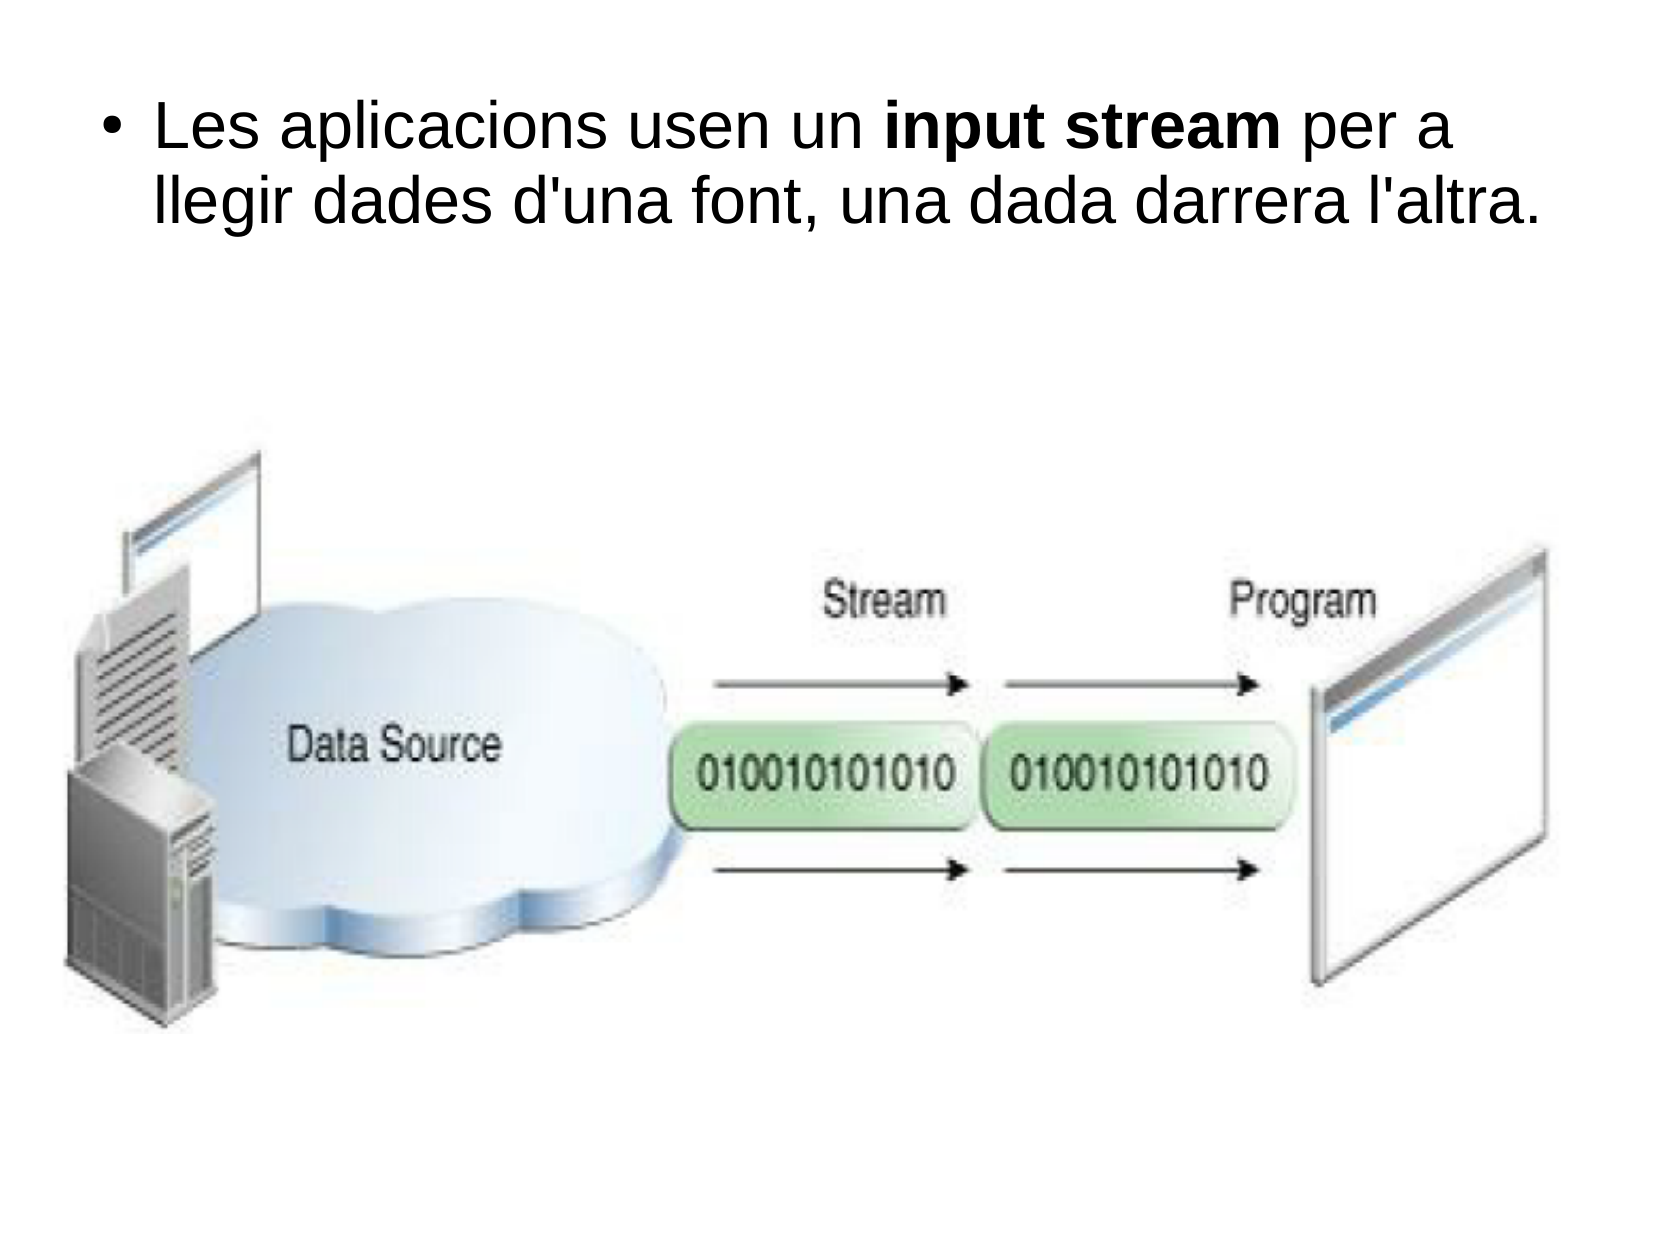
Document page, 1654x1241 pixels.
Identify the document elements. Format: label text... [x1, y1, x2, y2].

list Les aplicacions usen un input stream per a llegir dades d'una font, una dada darrera l'altra. [82, 88, 1571, 413]
picture [0, 413, 1595, 1034]
